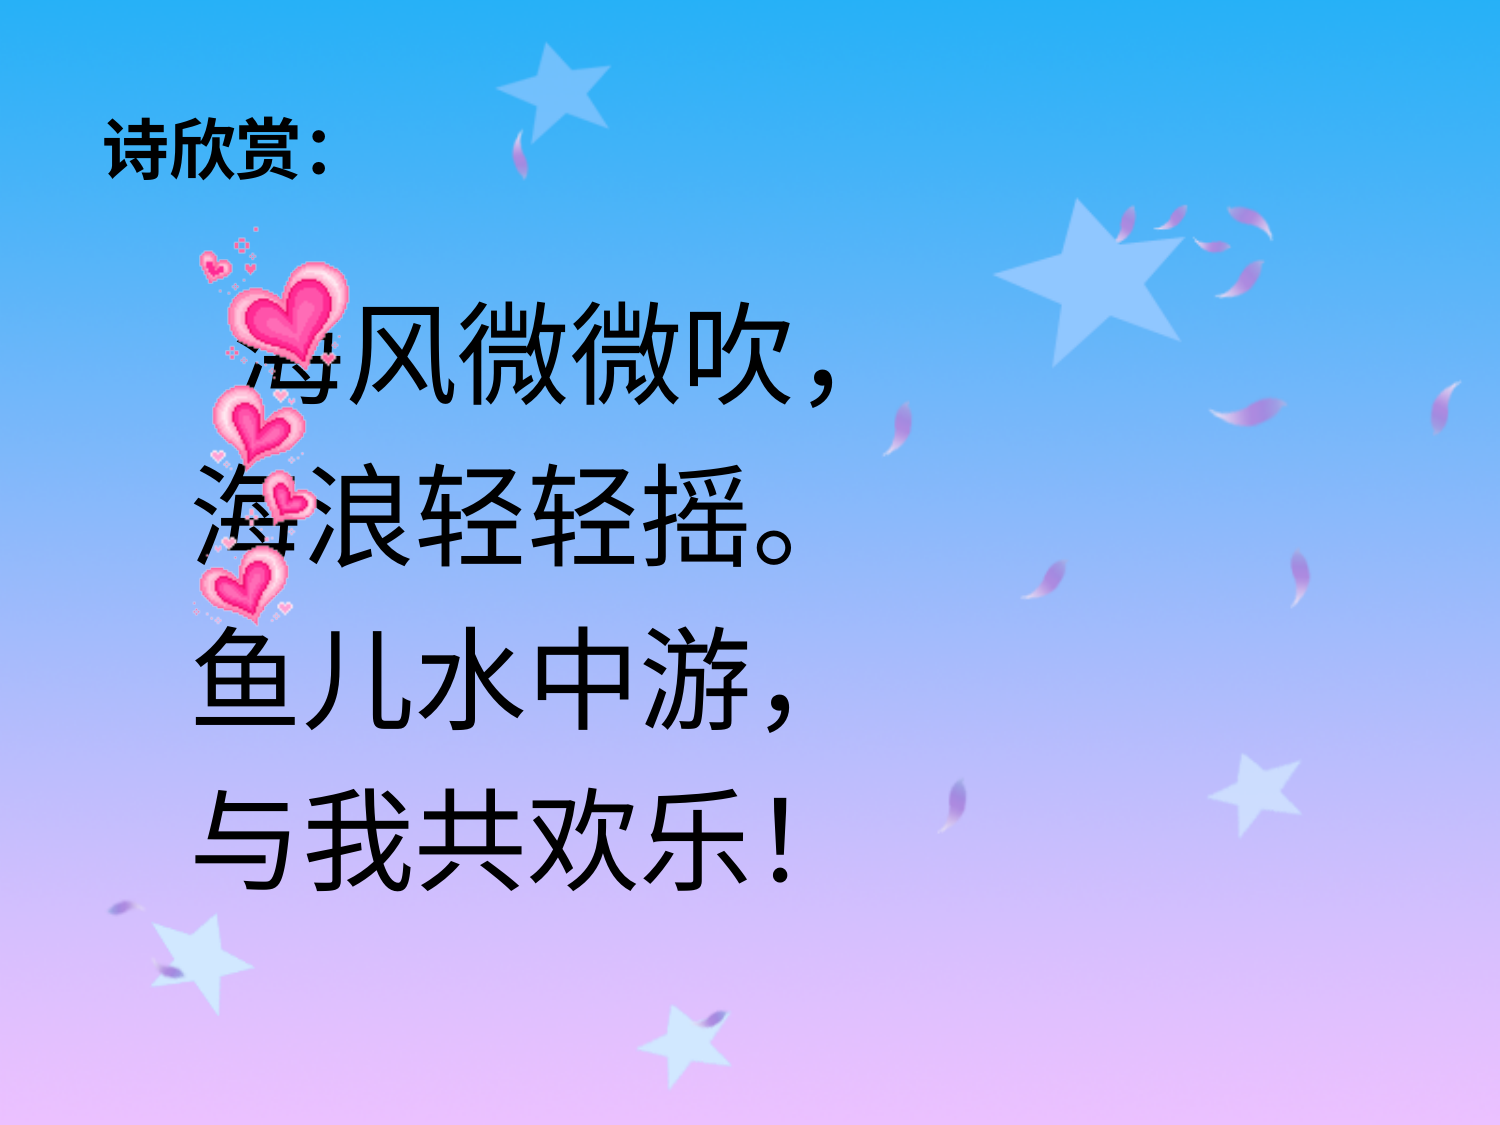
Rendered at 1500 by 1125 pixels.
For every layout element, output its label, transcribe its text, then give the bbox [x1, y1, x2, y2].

picture [183, 220, 356, 633]
text_box 诗欣赏： [87, 99, 488, 196]
text_box 海风微微吹， 海浪轻轻摇。 鱼儿水中游， 与我共欢乐！ [175, 250, 1225, 1075]
